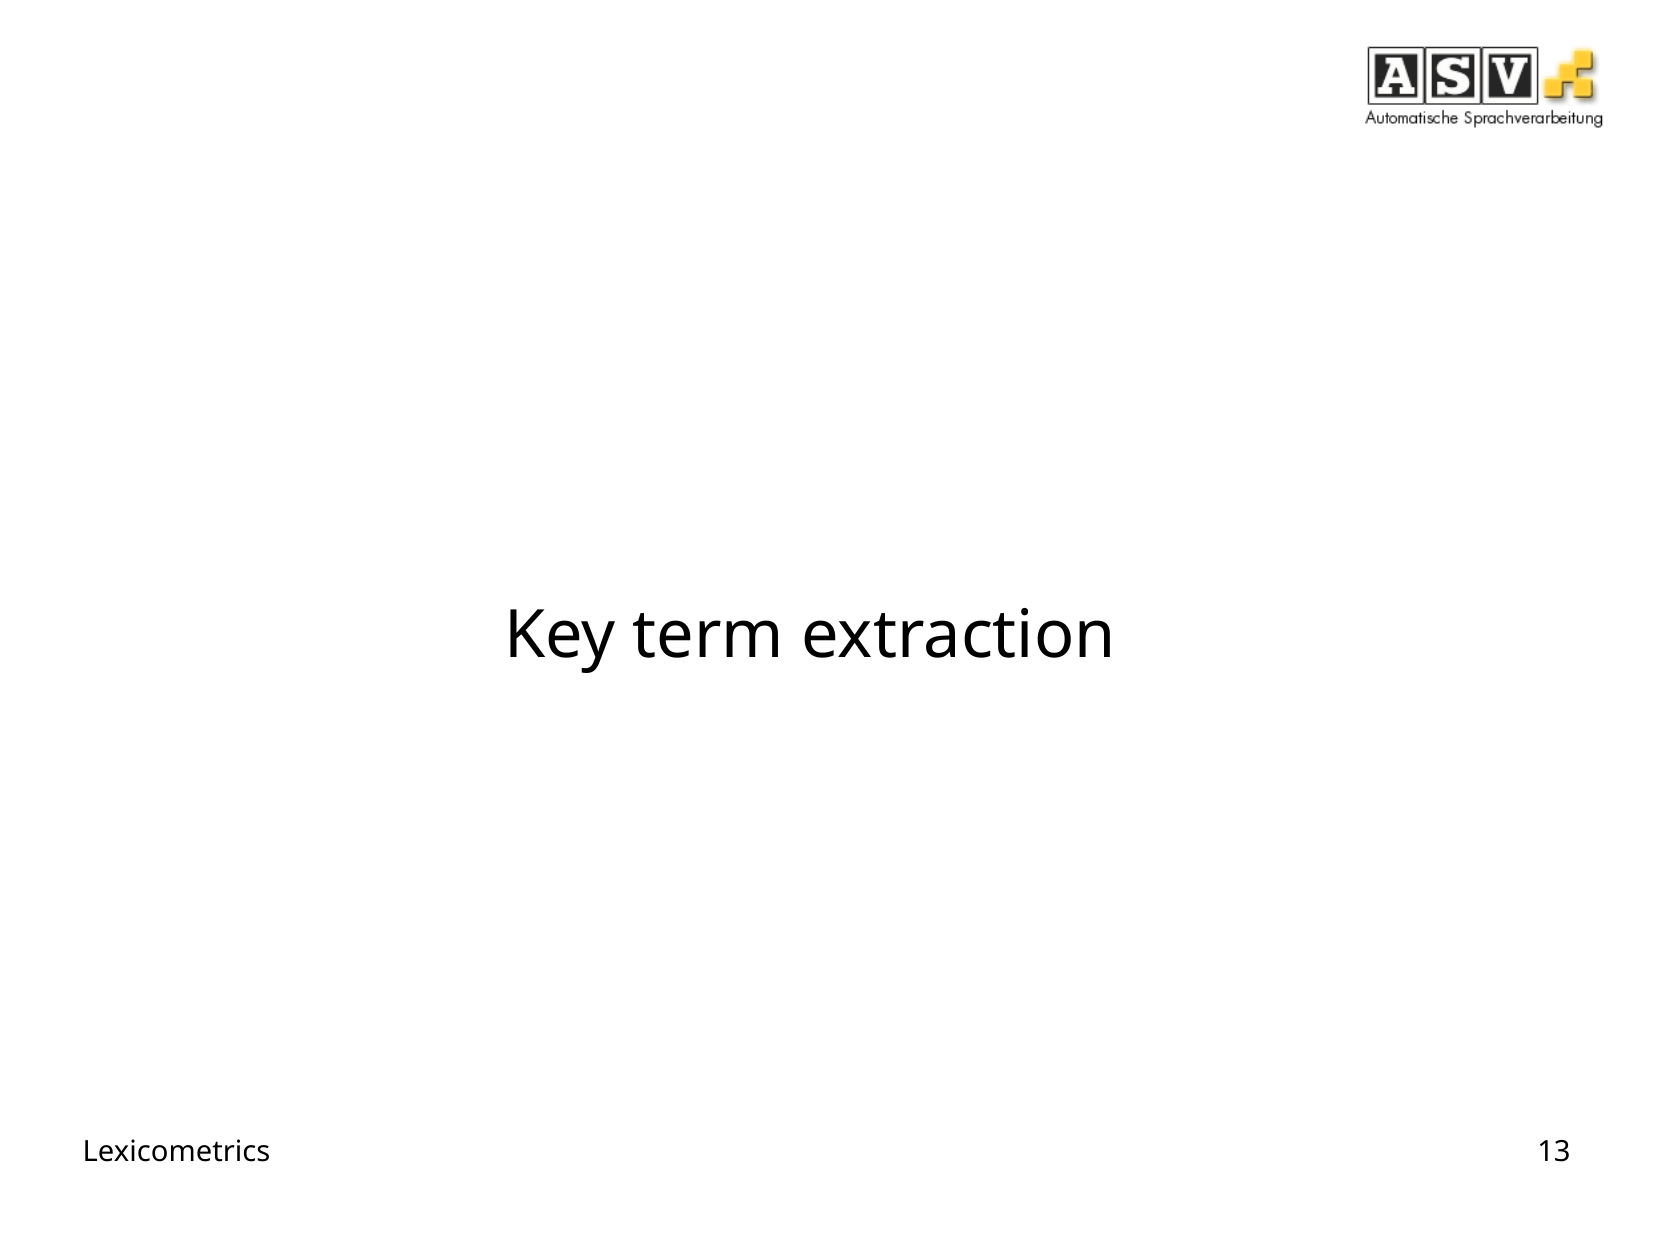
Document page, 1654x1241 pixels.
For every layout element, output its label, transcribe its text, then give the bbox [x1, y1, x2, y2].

subtitle Key term extraction [82, 271, 1538, 991]
picture [1364, 43, 1605, 129]
